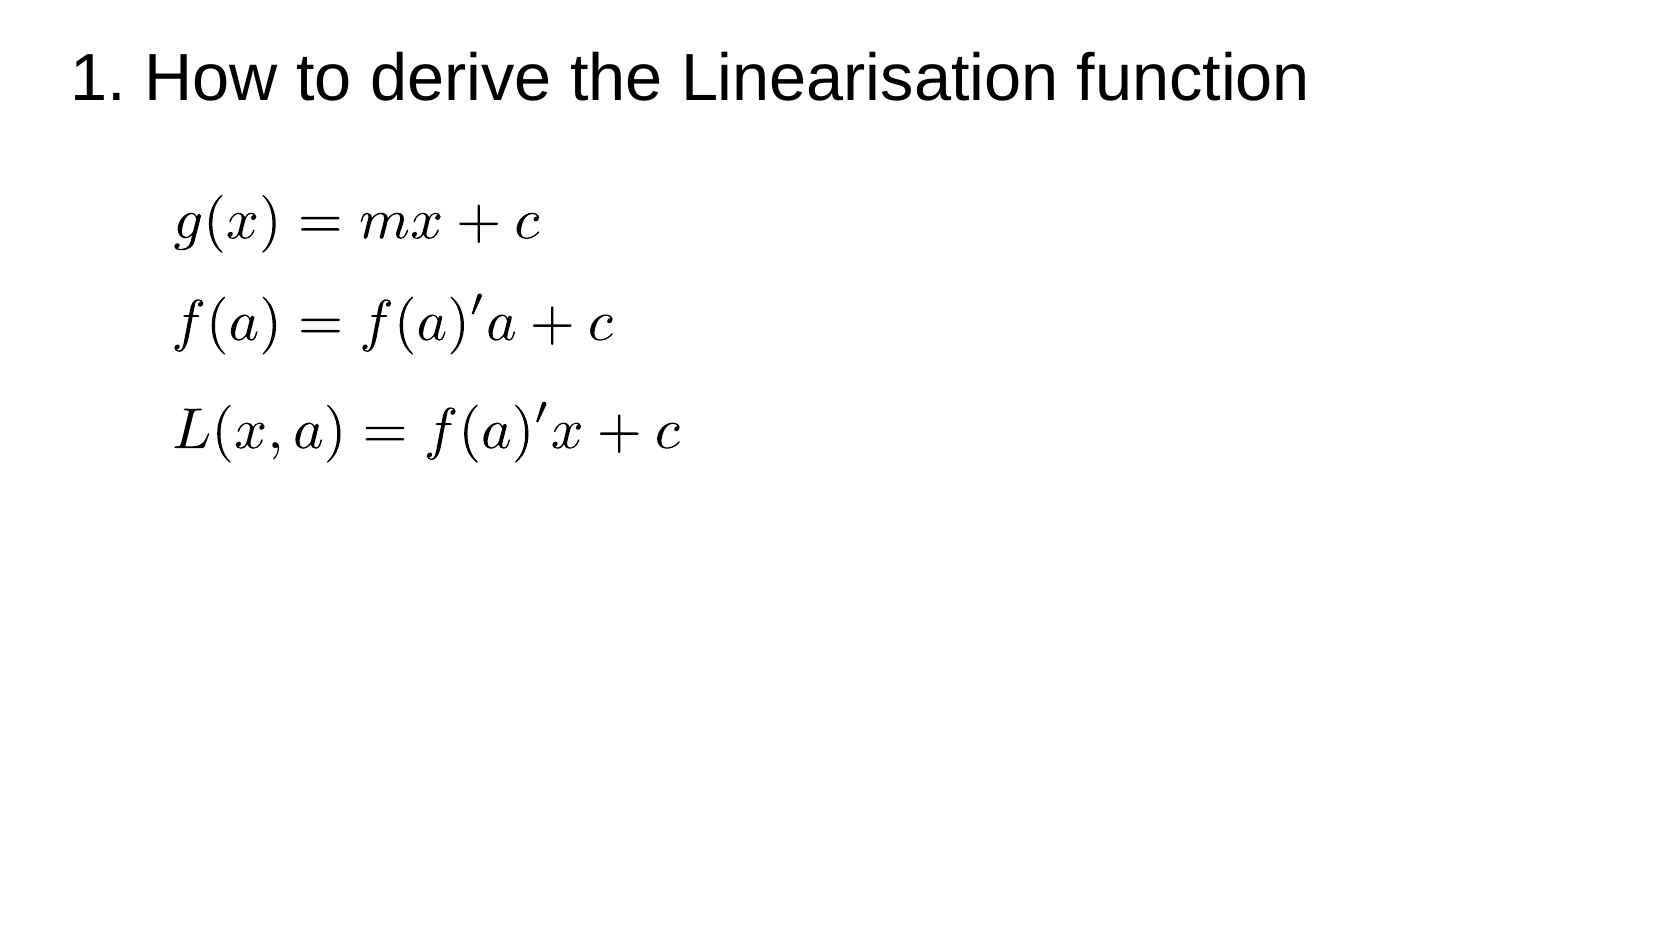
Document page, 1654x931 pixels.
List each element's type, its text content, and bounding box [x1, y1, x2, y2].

text_box [174, 194, 540, 253]
text_box [174, 293, 613, 355]
title 1. How to derive the Linearisation function [0, 0, 1654, 156]
text_box [174, 401, 680, 463]
